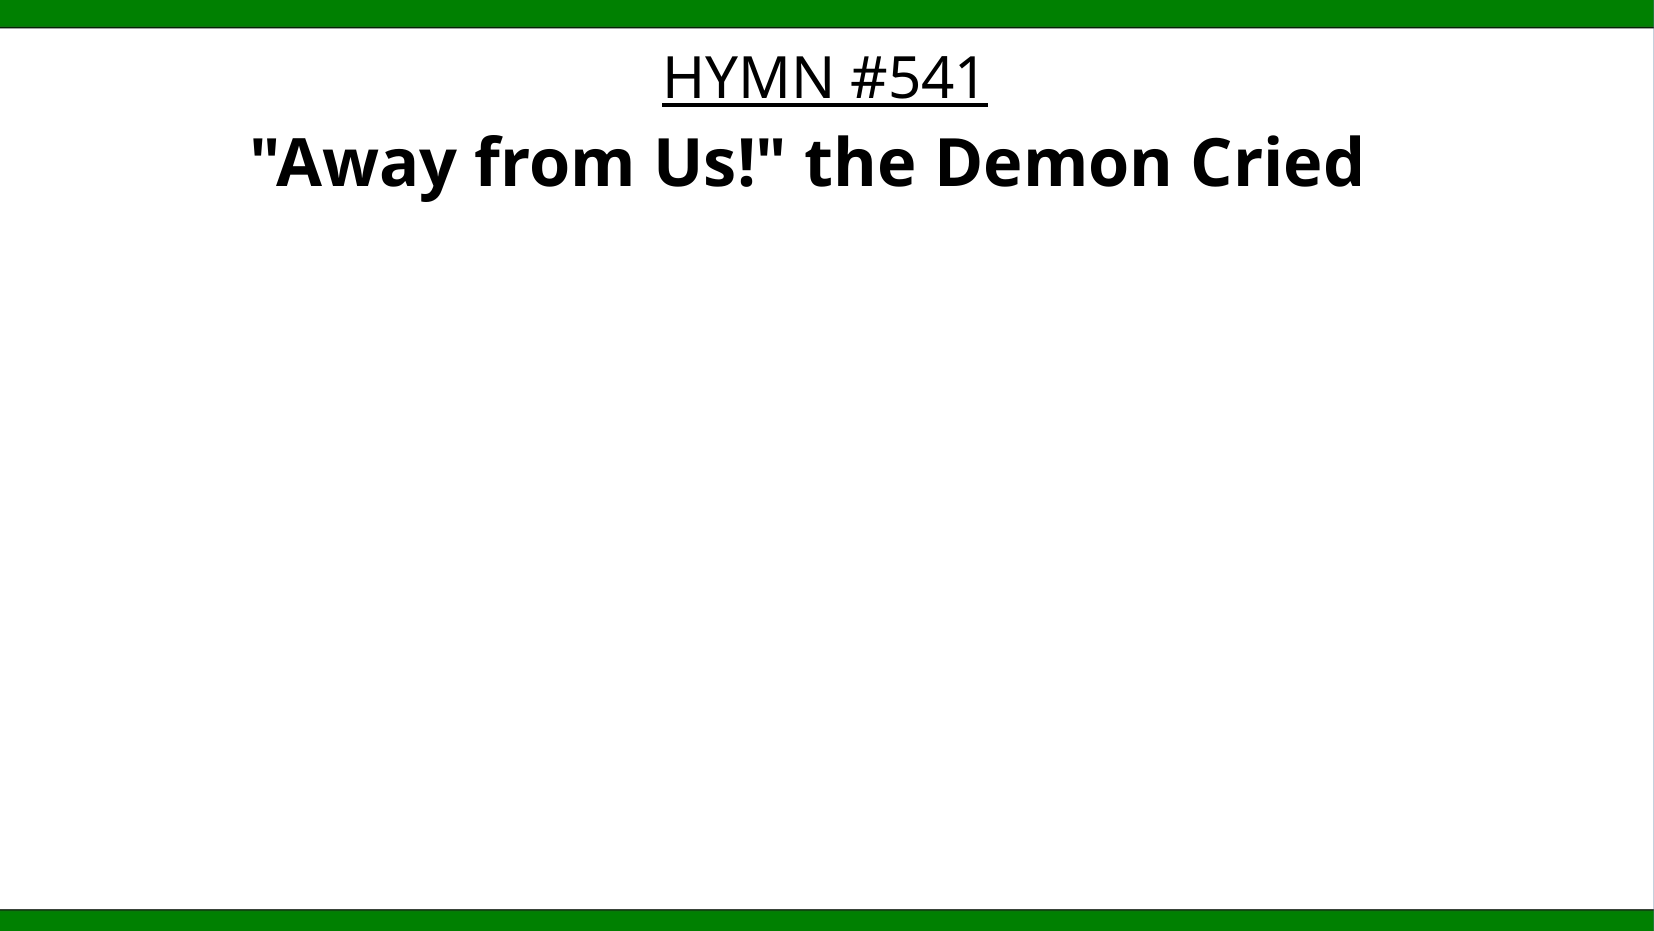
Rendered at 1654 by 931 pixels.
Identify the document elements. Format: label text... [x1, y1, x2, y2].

text_box HYMN #541 "Away from Us!" the Demon Cried [60, 28, 1591, 210]
picture [0, 0, 1654, 931]
